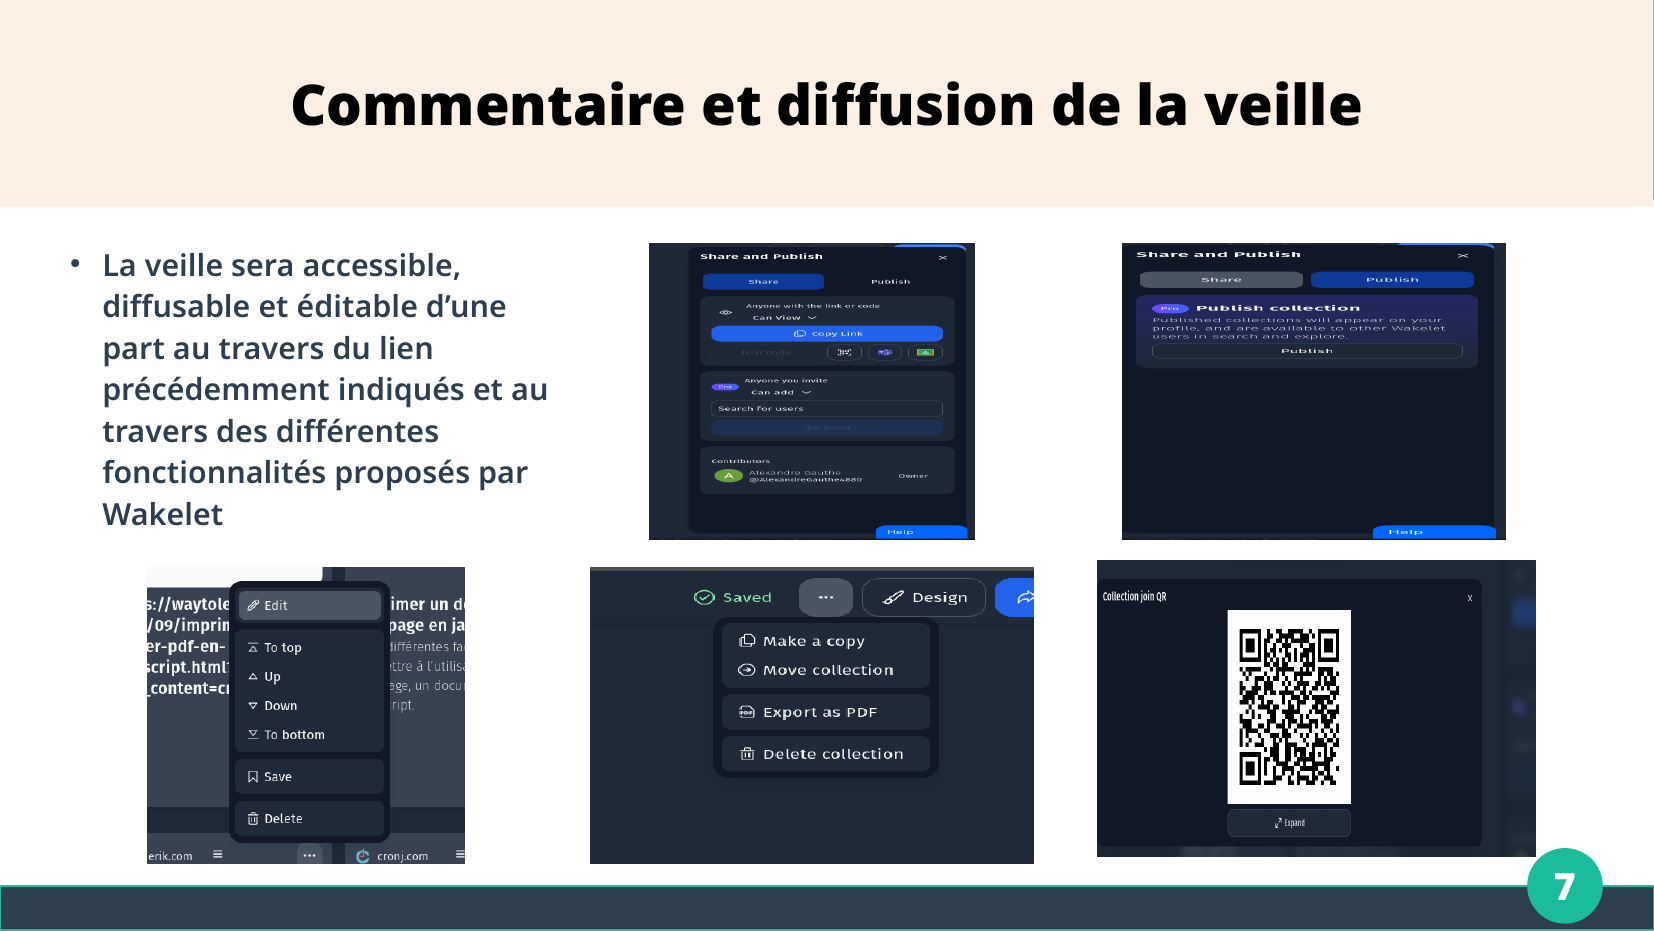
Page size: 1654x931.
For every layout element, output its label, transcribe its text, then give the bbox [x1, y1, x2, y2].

title Commentaire et diffusion de la veille [0, 0, 1654, 207]
list La veille sera accessible, diffusable et éditable d’une part au travers du lien précédemment indiqués et au travers des différentes fonctionnalités proposés par Wakelet [59, 243, 554, 540]
picture [590, 567, 1034, 864]
picture [1097, 560, 1536, 857]
picture [147, 567, 465, 864]
picture [649, 243, 975, 540]
picture [1122, 243, 1506, 540]
